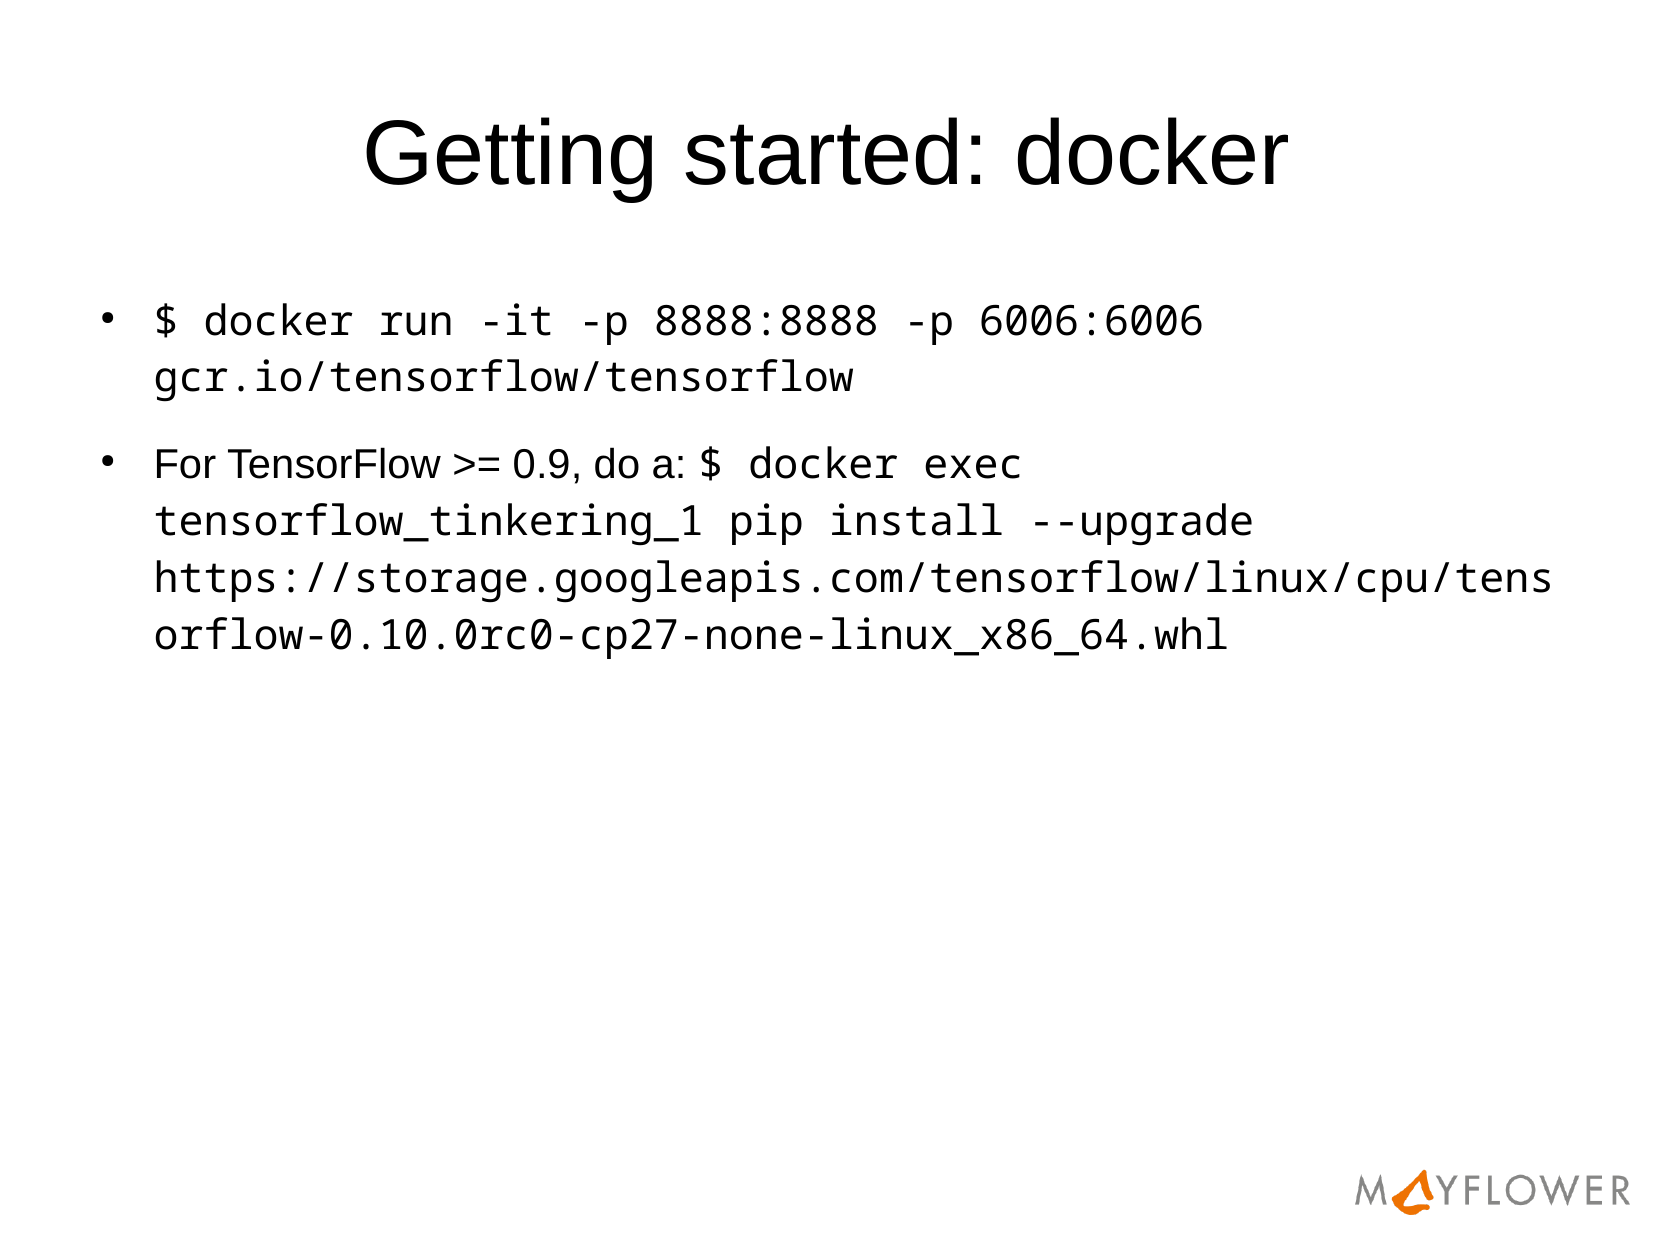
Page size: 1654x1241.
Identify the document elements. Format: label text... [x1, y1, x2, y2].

title Getting started: docker [82, 49, 1571, 257]
picture [1355, 1169, 1630, 1215]
list $ docker run -it -p 8888:8888 -p 6006:6006 gcr.io/tensorflow/tensorflow For TensorFlow >= 0.9, do a: $ docker exec tensorflow_tinkering_1 pip install --upgrade https://storage.googleapis.com/tensorflow/linux/cpu/tensorflow-0.10.0rc0-cp27-none-linux_x86_64.whl [82, 290, 1571, 1010]
